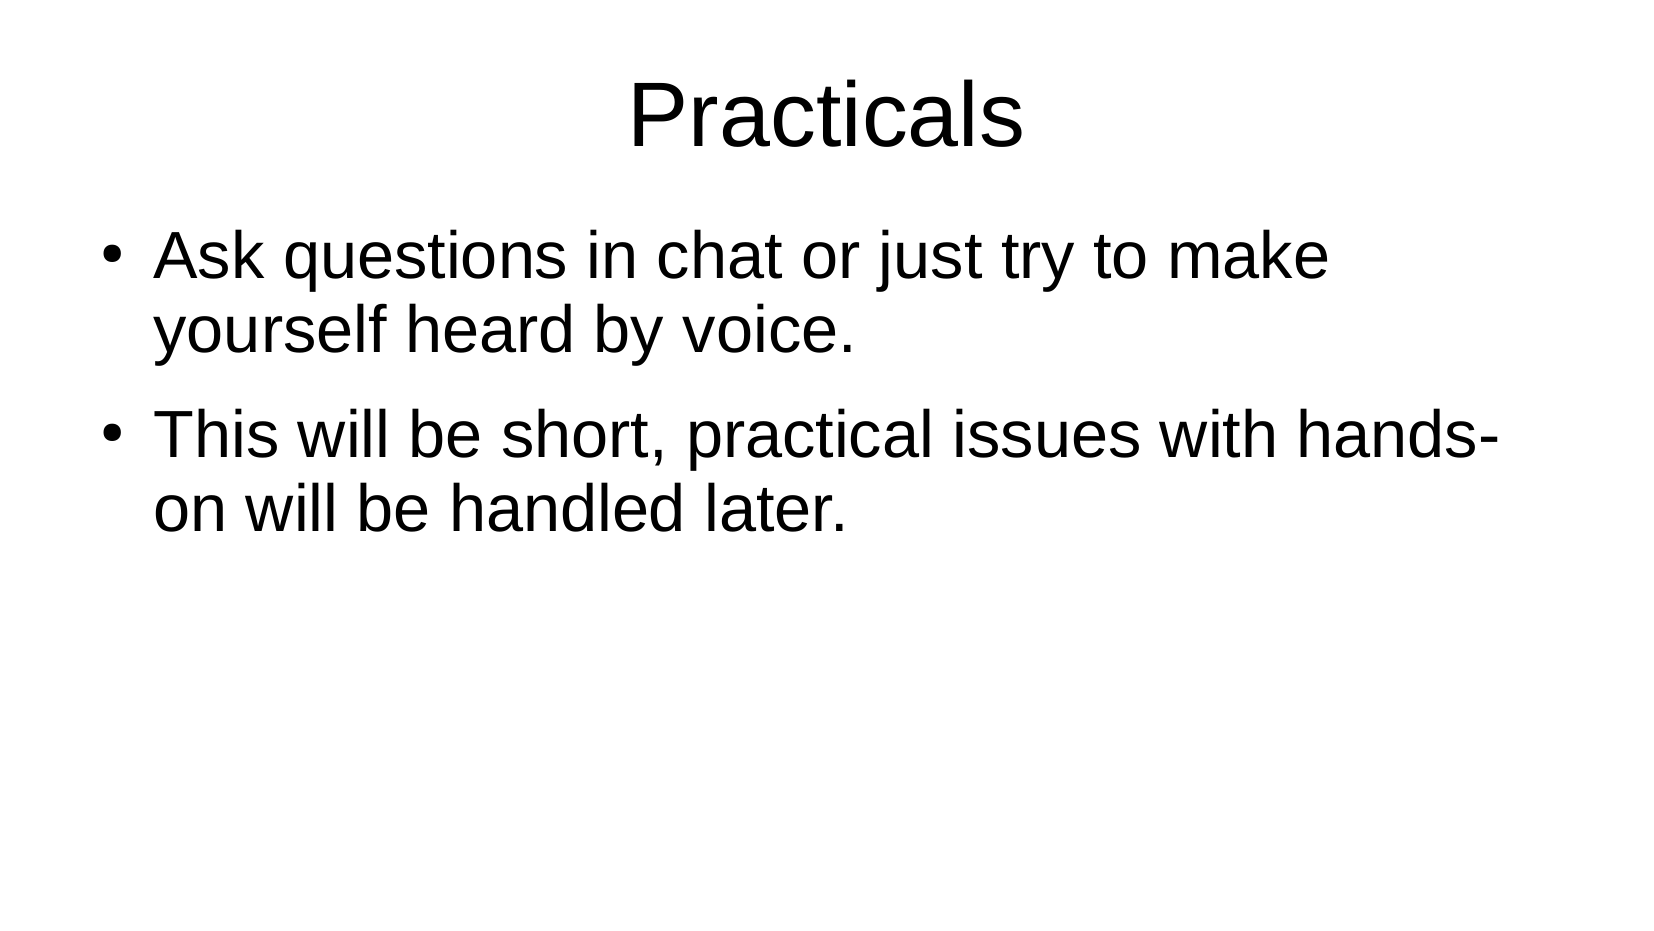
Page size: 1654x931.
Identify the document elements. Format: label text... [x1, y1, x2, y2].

title Practicals [82, 37, 1571, 193]
list Ask questions in chat or just try to make yourself heard by voice. This will be short, practical issues with hands-on will be handled later. [82, 217, 1571, 758]
